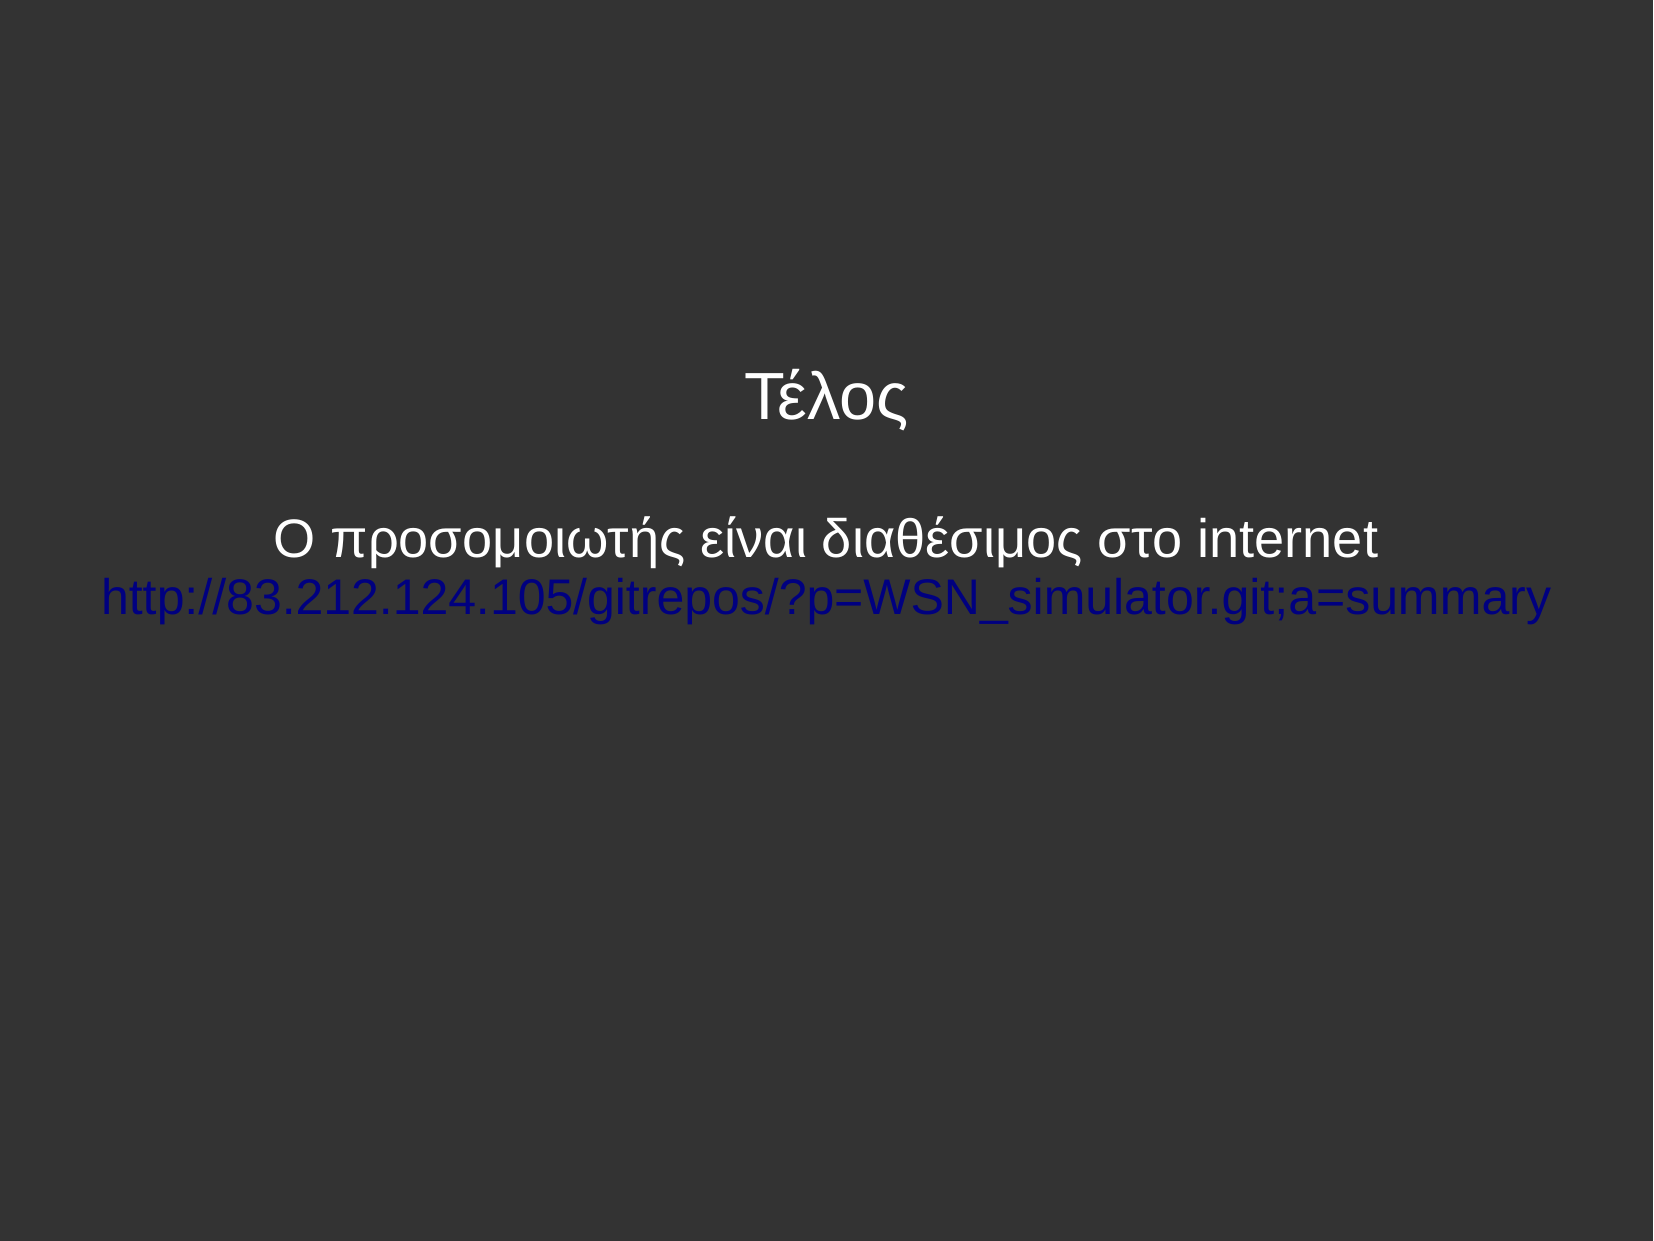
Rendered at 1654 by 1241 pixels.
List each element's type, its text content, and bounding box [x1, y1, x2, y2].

subtitle Τέλος O προσομοιωτής είναι διαθέσιμος στο internet http://83.212.124.105/gitrepos/?p=WSN_simulator.git;a=summary [82, 49, 1571, 1010]
